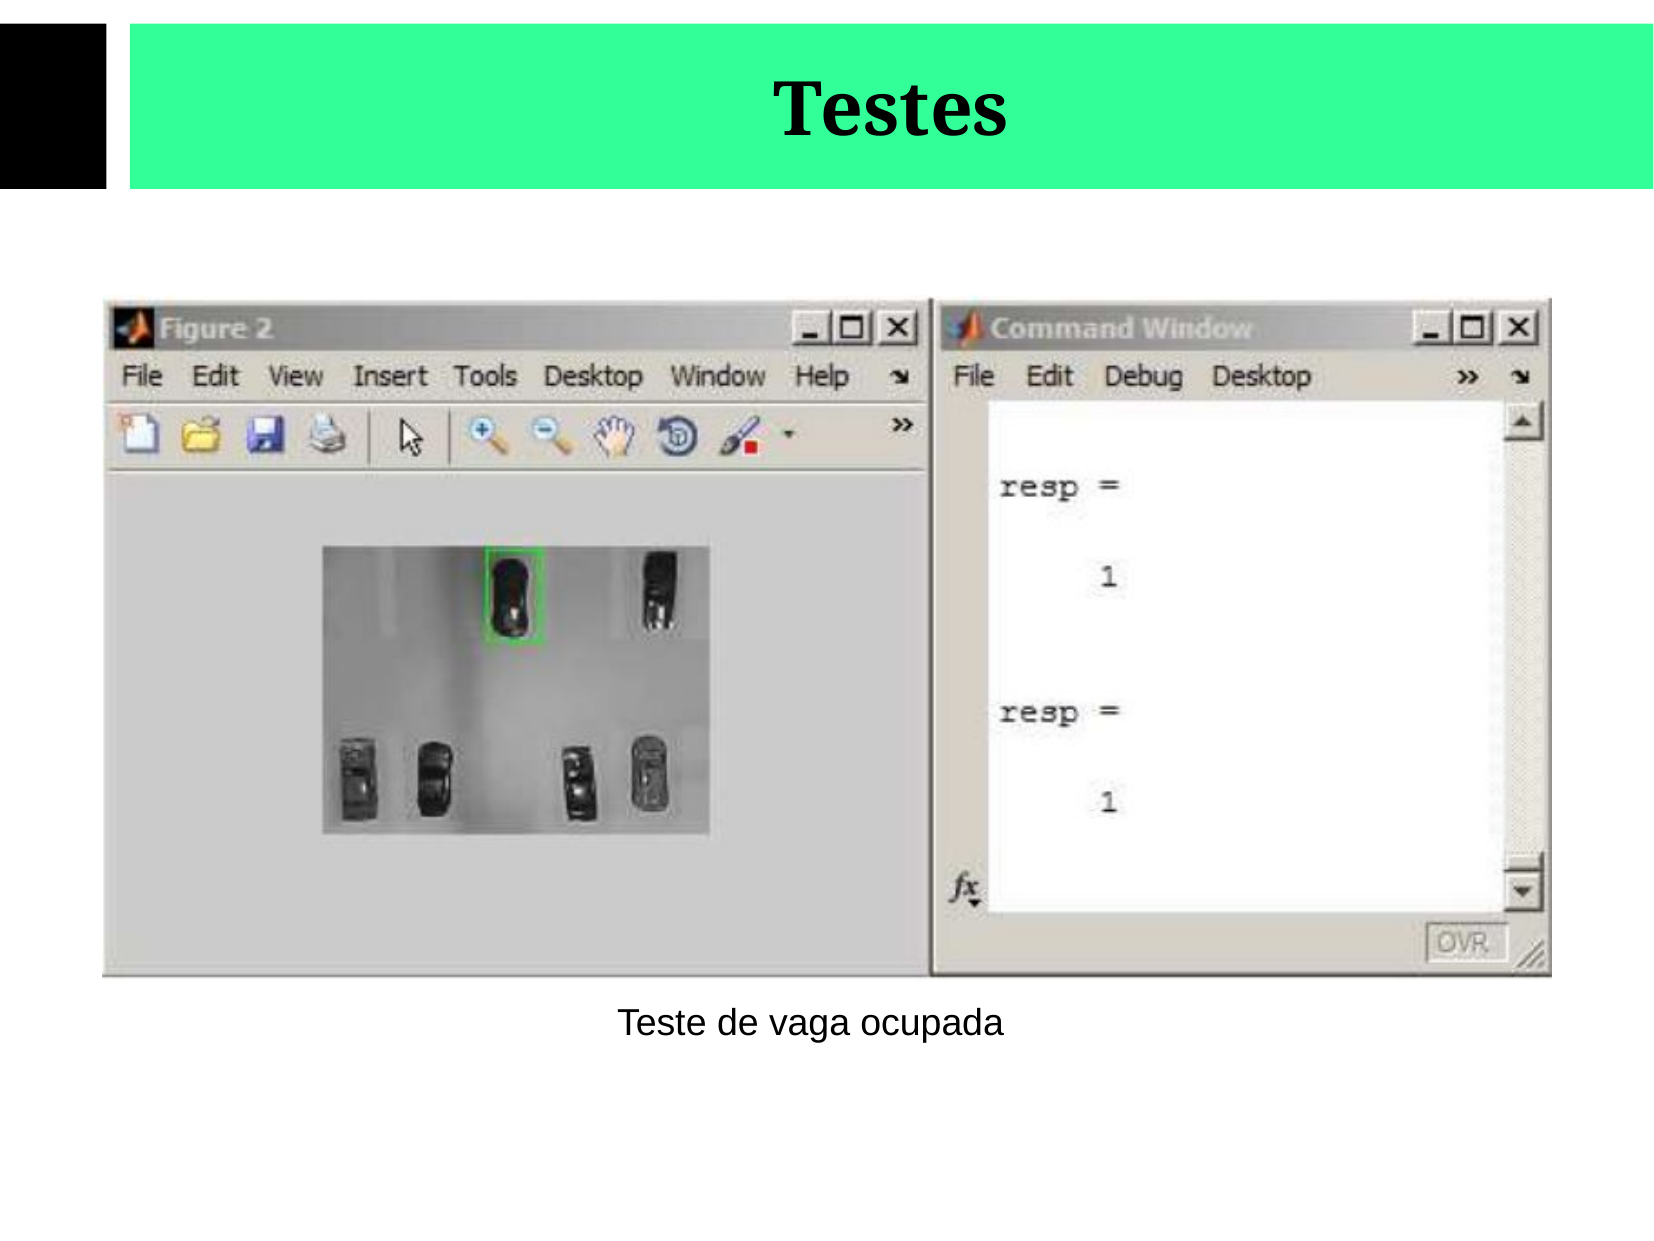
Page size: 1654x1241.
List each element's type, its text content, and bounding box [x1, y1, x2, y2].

text_box Teste de vaga ocupada [602, 994, 1028, 1052]
picture [102, 295, 1552, 981]
text_box Testes [129, 23, 1654, 189]
text_box [0, 23, 107, 189]
